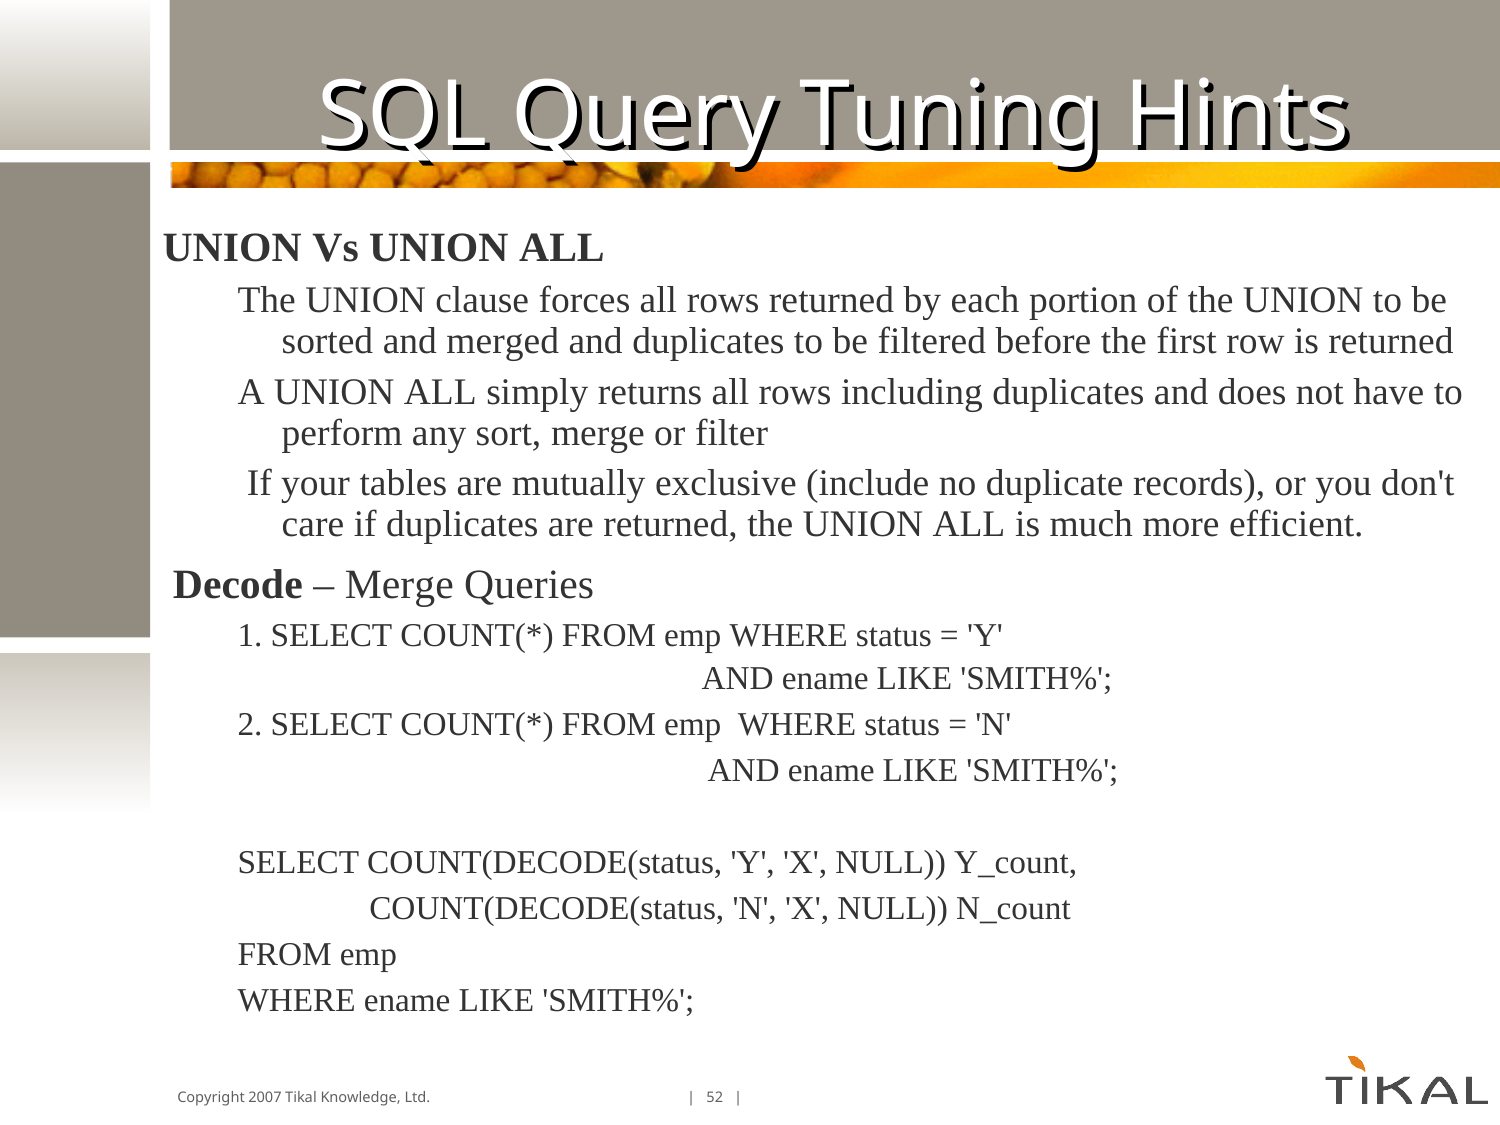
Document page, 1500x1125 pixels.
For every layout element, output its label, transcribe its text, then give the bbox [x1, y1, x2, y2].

picture [1312, 1034, 1500, 1125]
list UNION Vs UNION ALL The UNION clause forces all rows returned by each portion of the UNION to be sorted and merged and duplicates to be filtered before the first row is returned A UNION ALL simply returns all rows including duplicates and does not have to perform any sort, merge or filter If your tables are mutually exclusive (include no duplicate records), or you don't care if duplicates are returned, the UNION ALL is much more efficient. Decode – Merge Queries 1. SELECT COUNT(*) FROM emp WHERE status = 'Y' AND ename LIKE 'SMITH%'; 2. SELECT COUNT(*) FROM emp WHERE status = 'N' AND ename LIKE 'SMITH%'; SELECT COUNT(DECODE(status, 'Y', 'X', NULL)) Y_count, COUNT(DECODE(status, 'N', 'X', NULL)) N_count FROM emp WHERE ename LIKE 'SMITH%'; [162, 224, 1473, 1061]
title SQL Query Tuning Hints [169, 0, 1499, 221]
